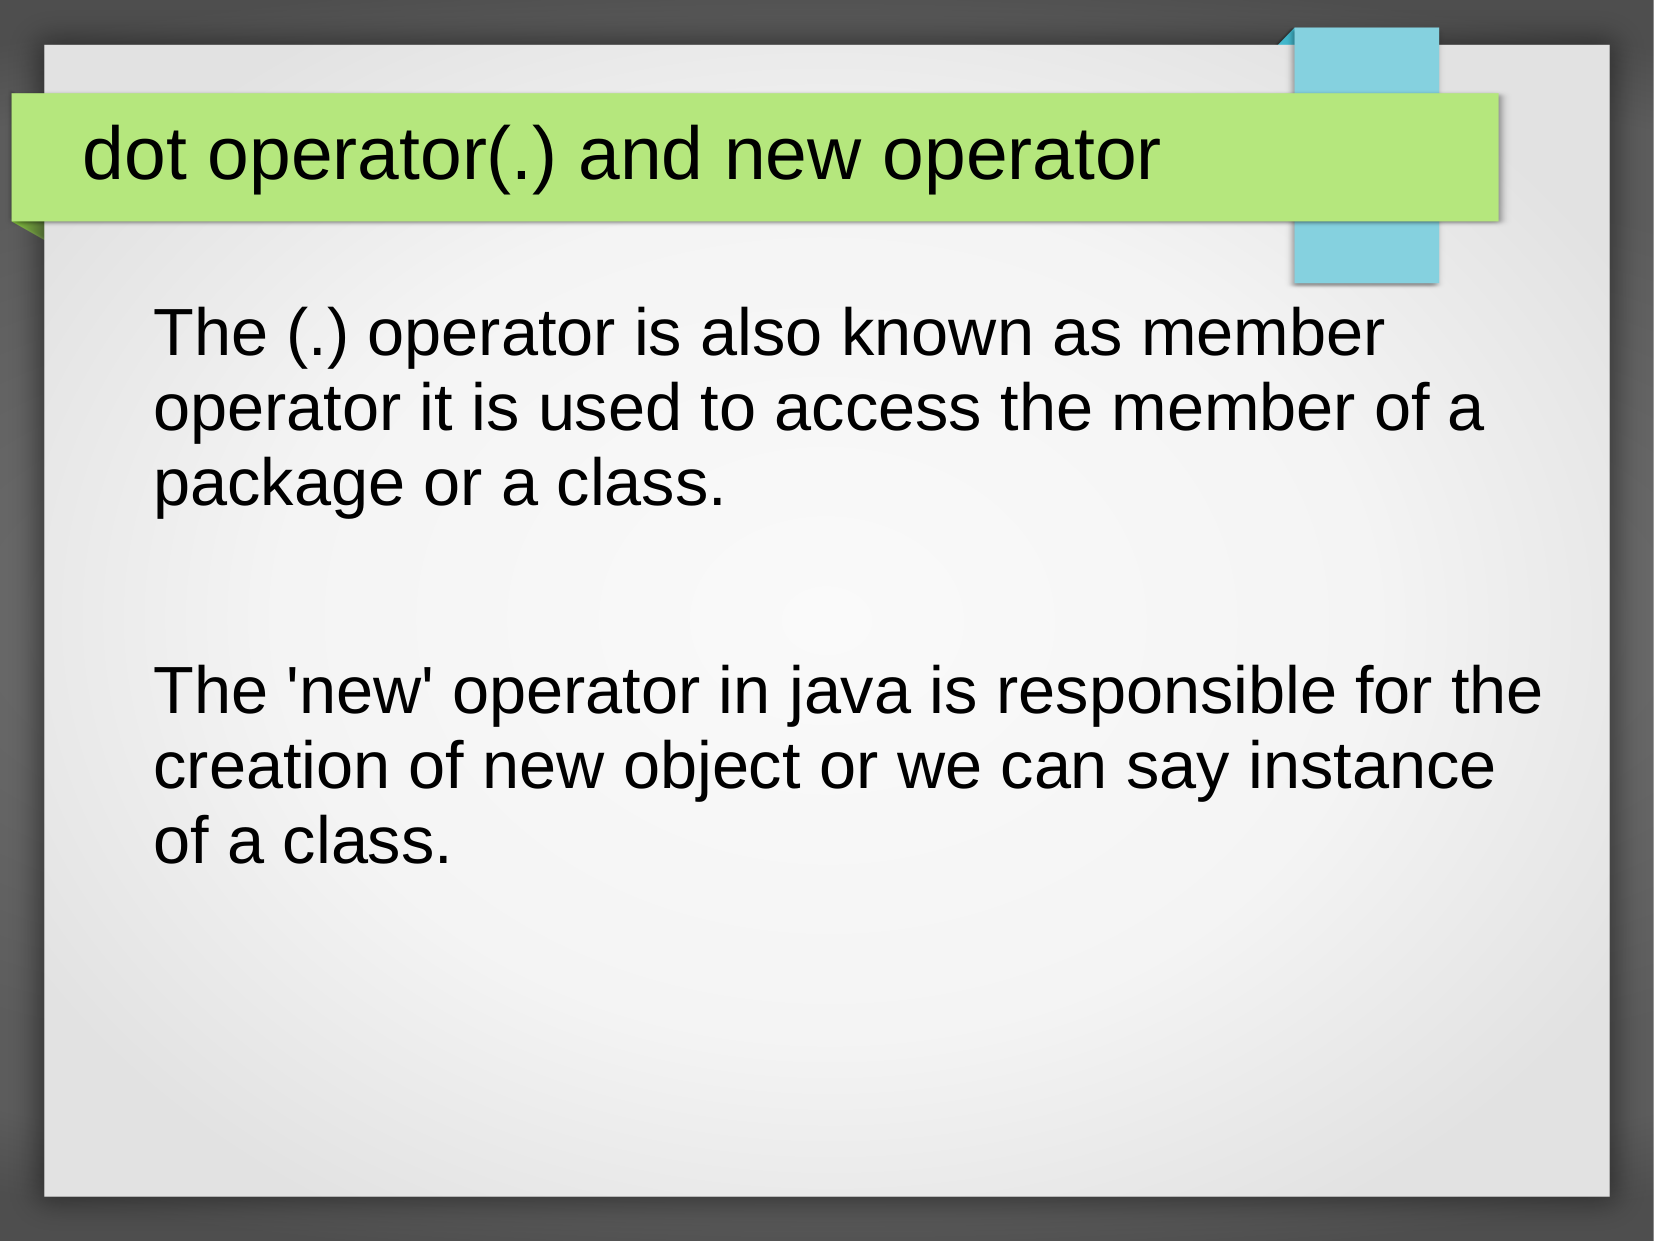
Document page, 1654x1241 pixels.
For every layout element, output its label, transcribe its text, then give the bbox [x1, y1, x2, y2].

list The (.) operator is also known as member operator it is used to access the member of a package or a class. The 'new' operator in java is responsible for the creation of new object or we can say instance of a class. [82, 295, 1571, 1015]
picture [0, 0, 1654, 1241]
title dot operator(.) and new operator [82, 94, 1264, 213]
